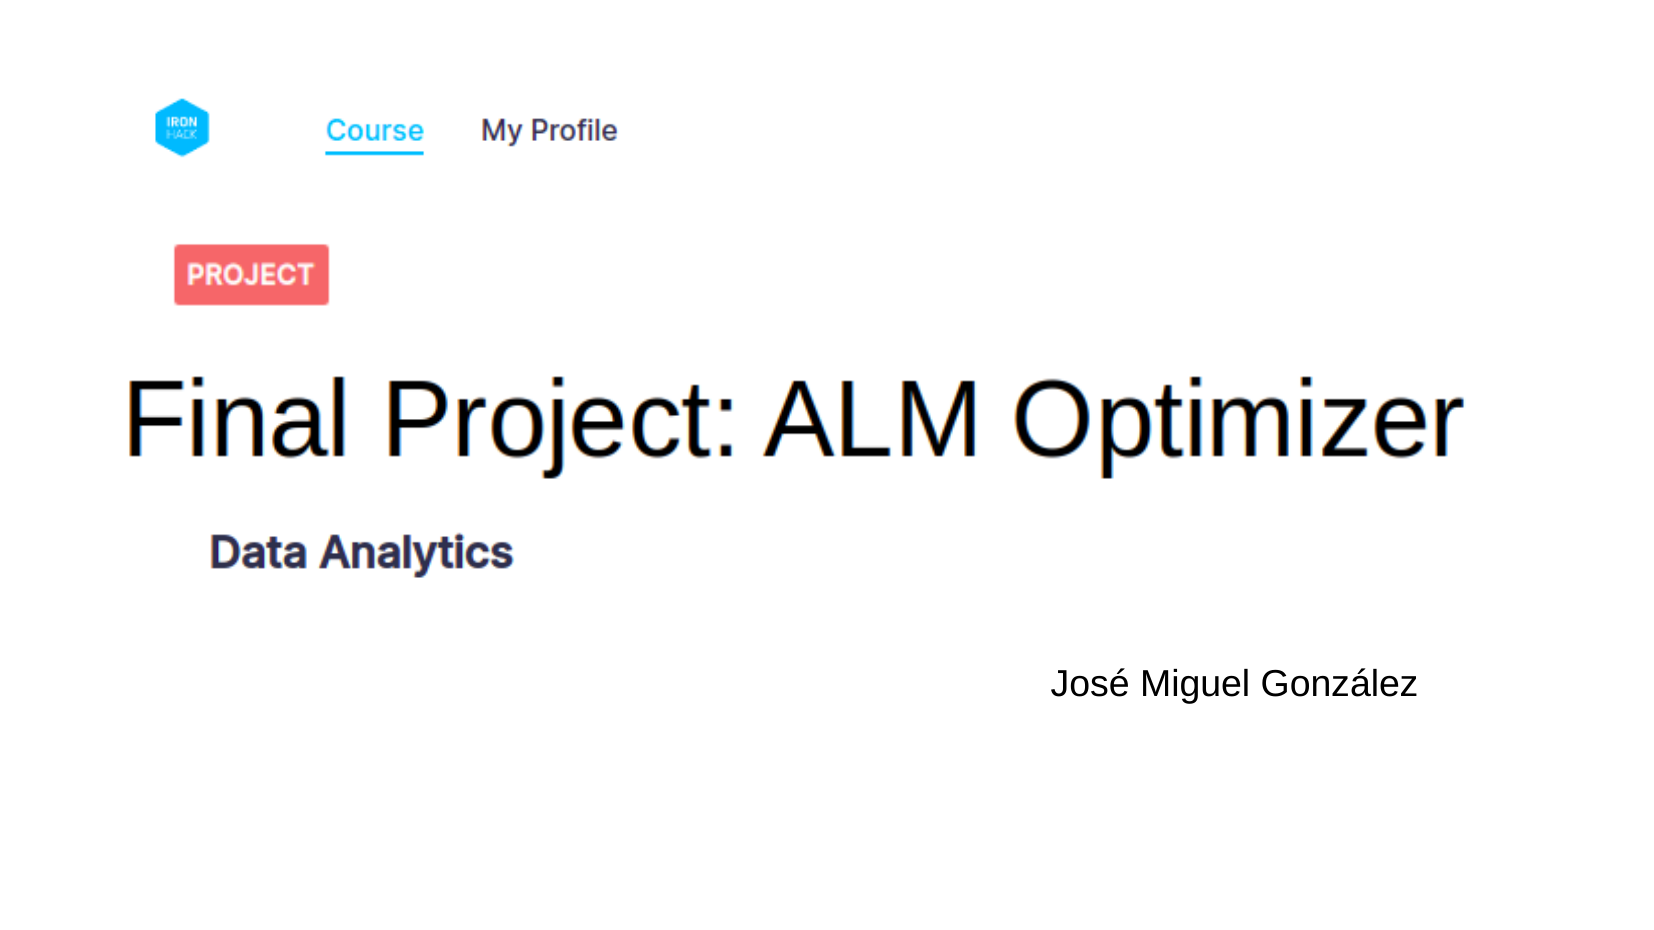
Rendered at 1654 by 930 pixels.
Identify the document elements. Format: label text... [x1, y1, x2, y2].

picture [184, 513, 538, 589]
picture [138, 74, 635, 188]
picture [104, 207, 1476, 491]
text_box José Miguel González [1035, 655, 1561, 838]
